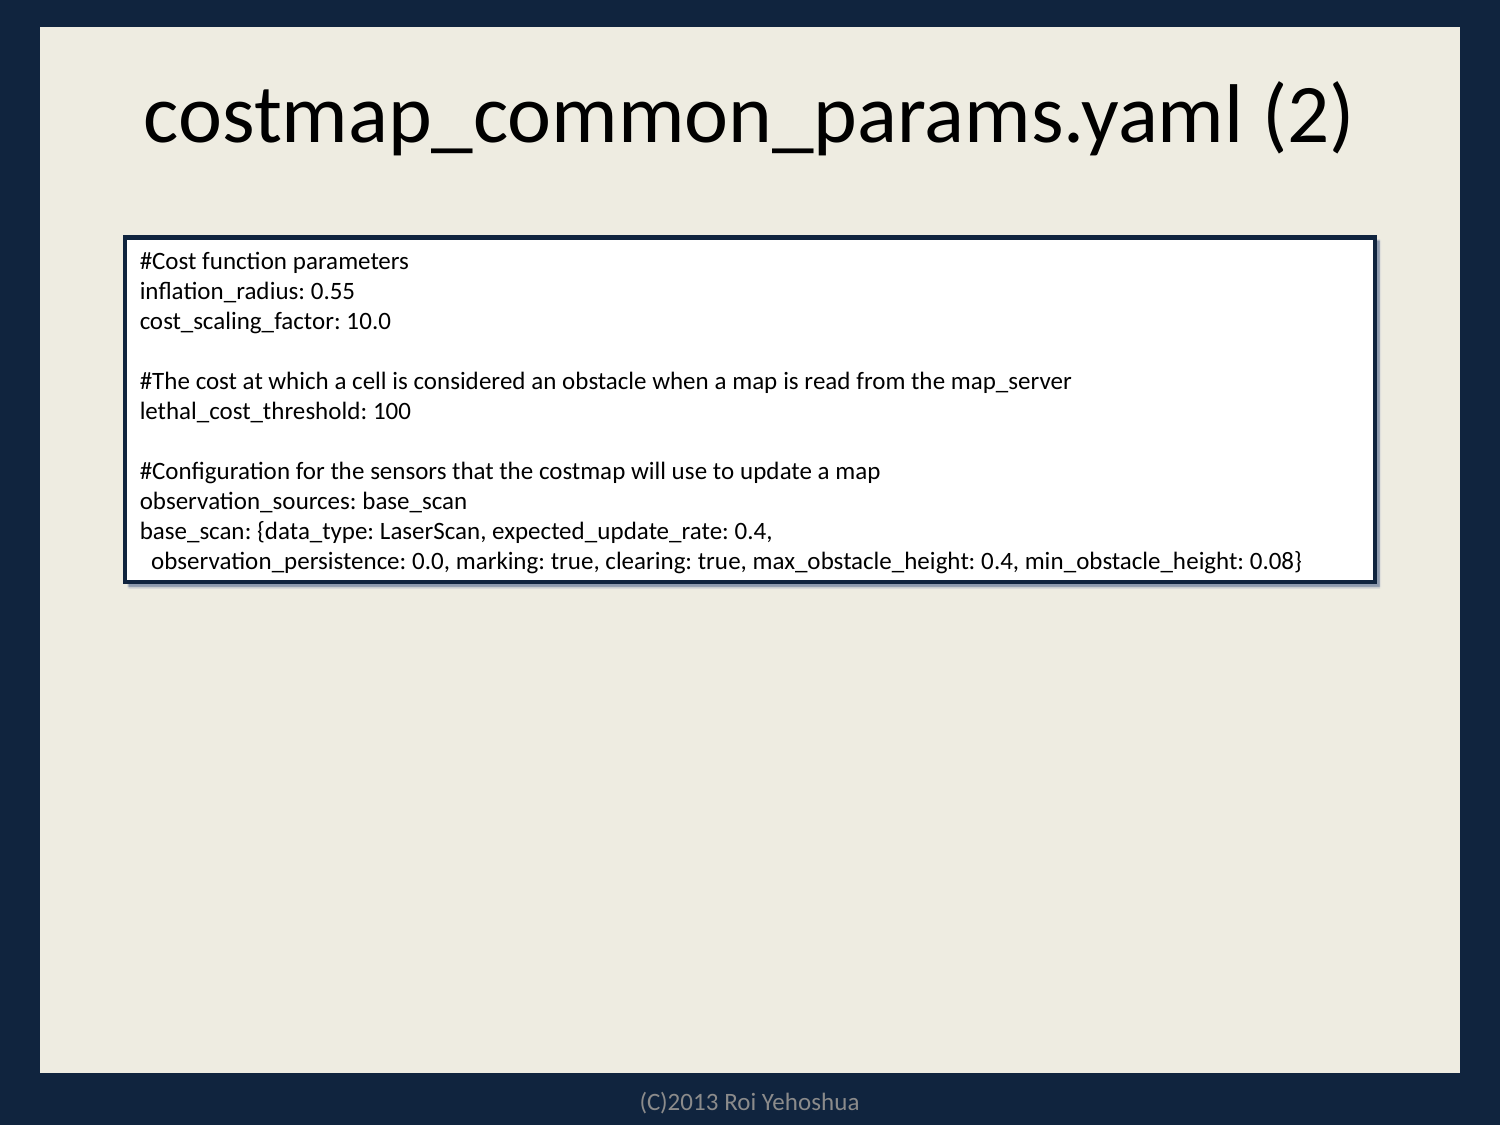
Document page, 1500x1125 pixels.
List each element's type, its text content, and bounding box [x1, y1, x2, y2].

text_box #Cost function parameters inflation_radius: 0.55 cost_scaling_factor: 10.0 #The cost at which a cell is considered an obstacle when a map is read from the map_server lethal_cost_threshold: 100 #Configuration for the sensors that the costmap will use to update a map observation_sources: base_scan base_scan: {data_type: LaserScan, expected_update_rate: 0.4, observation_persistence: 0.0, marking: true, clearing: true, max_obstacle_height: 0.4, min_obstacle_height: 0.08} [125, 237, 1375, 582]
title costmap_common_params.yaml (2) [37, 31, 1463, 188]
footer (C)2013 Roi Yehoshua [512, 1074, 988, 1125]
list [37, 200, 1463, 1080]
